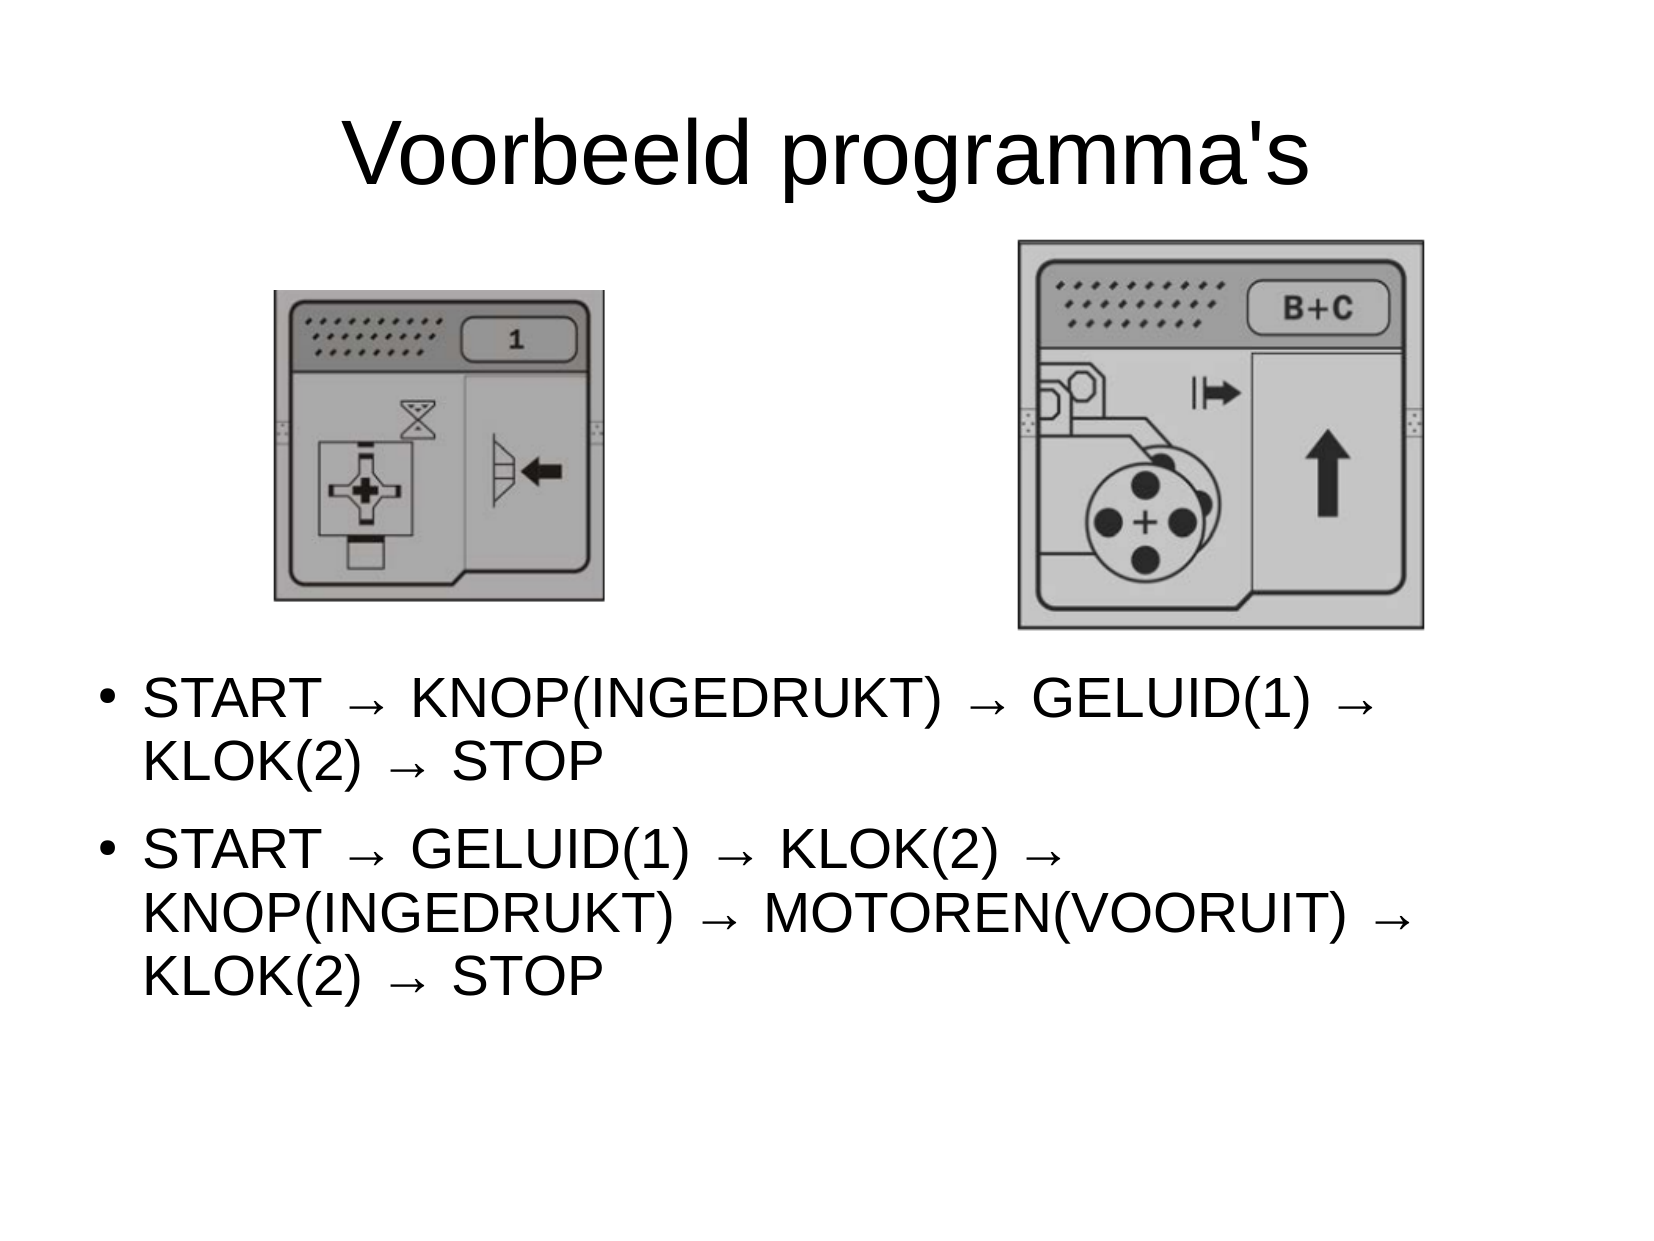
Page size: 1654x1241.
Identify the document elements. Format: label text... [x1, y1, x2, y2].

picture [1015, 237, 1426, 634]
title Voorbeeld programma's [82, 49, 1571, 257]
picture [271, 290, 608, 605]
list START → KNOP(INGEDRUKT) → GELUID(1) → KLOK(2) → STOP START → GELUID(1) → KLOK(2) → KNOP(INGEDRUKT) → MOTOREN(VOORUIT) → KLOK(2) → STOP [82, 665, 1571, 1009]
